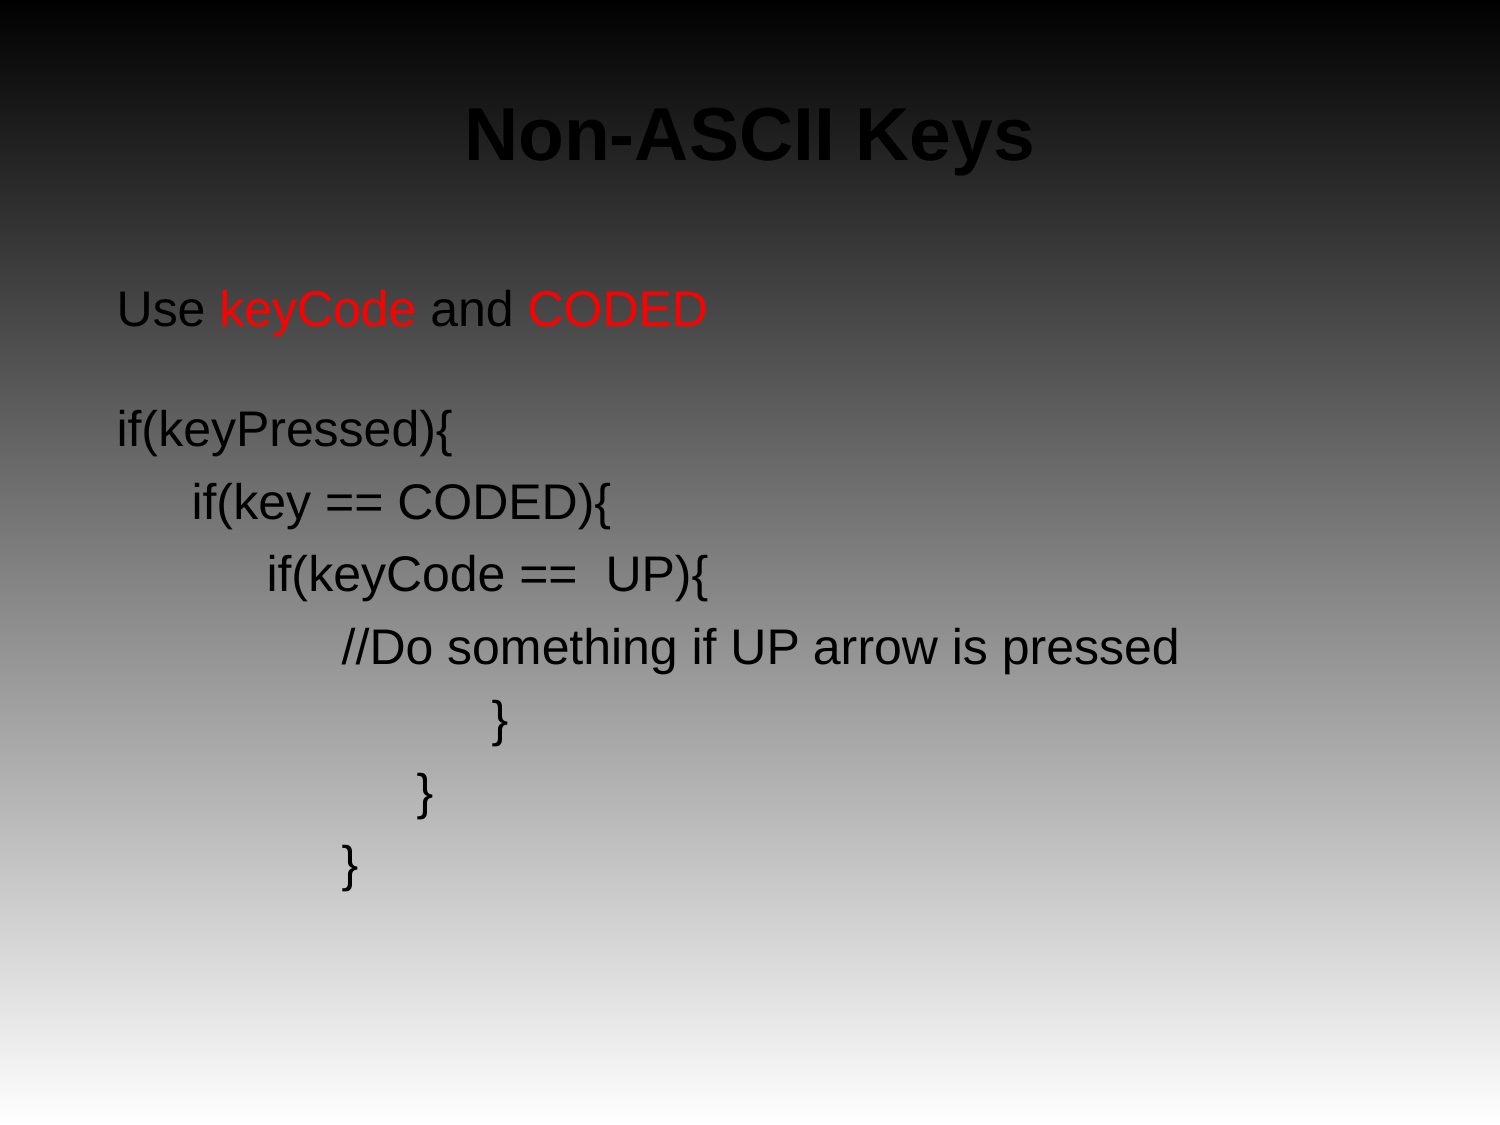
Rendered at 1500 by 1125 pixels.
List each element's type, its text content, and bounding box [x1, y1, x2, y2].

title Non-ASCII Keys [75, 83, 1425, 191]
text_box Use keyCode and CODED if(keyPressed){ if(key == CODED){ if(keyCode == UP){ //Do something if UP arrow is pressed } } } [101, 261, 1425, 883]
